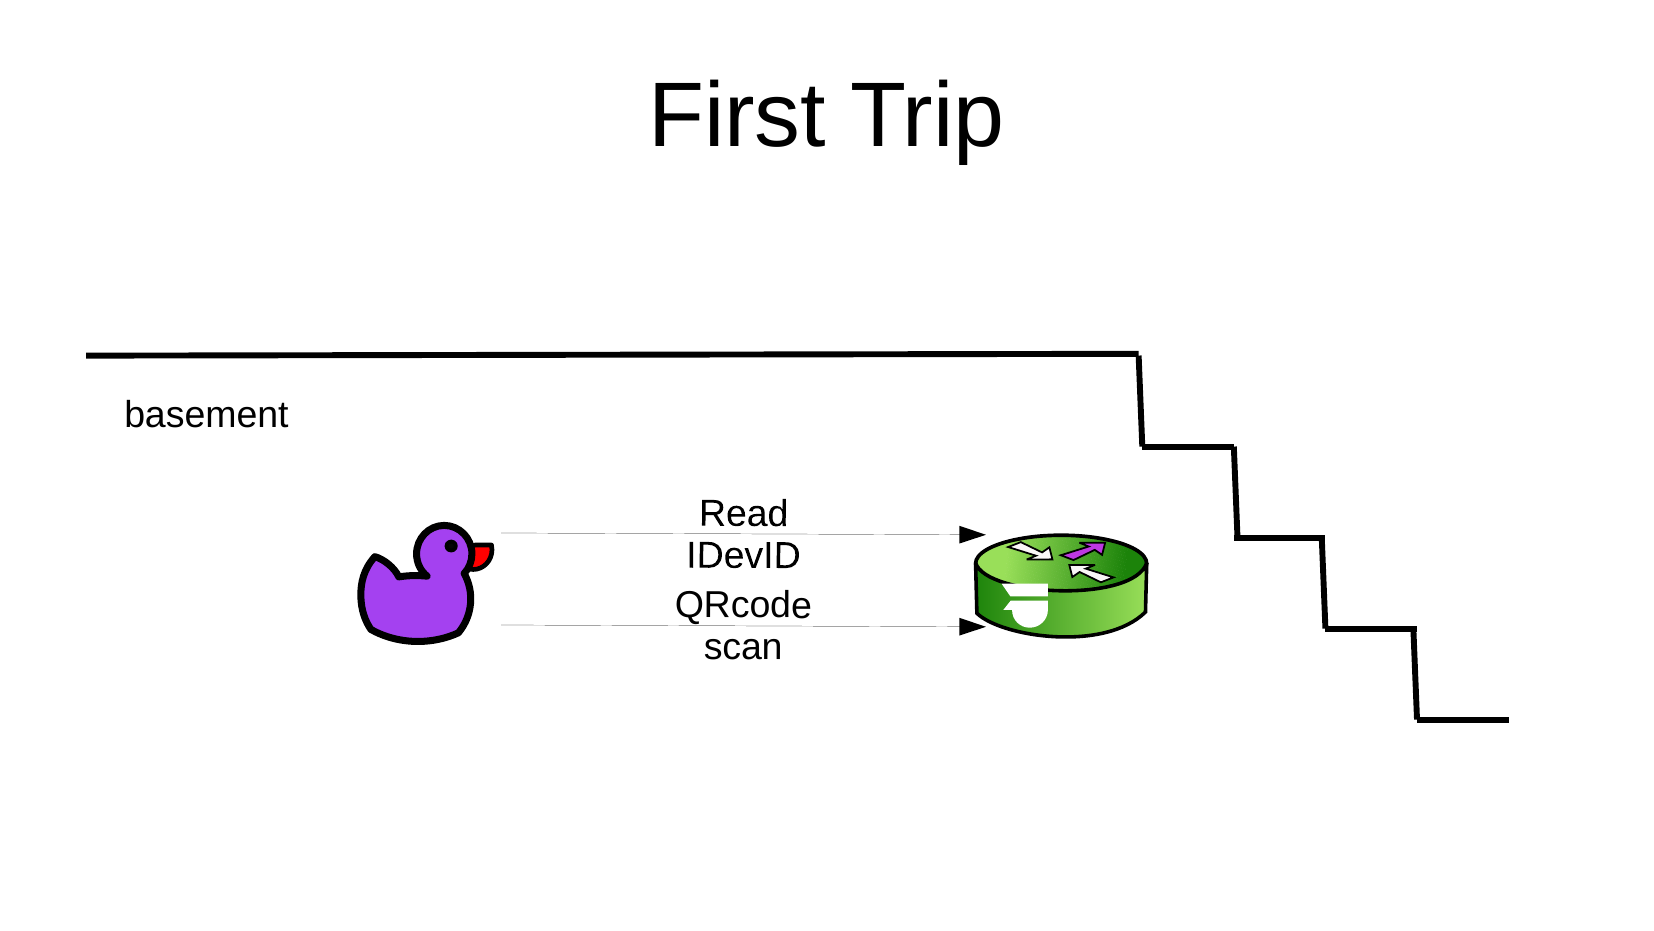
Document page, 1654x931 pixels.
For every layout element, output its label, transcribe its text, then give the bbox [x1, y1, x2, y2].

text_box [769, 498, 786, 527]
picture [349, 511, 502, 663]
text_box [744, 548, 764, 568]
text_box [699, 541, 722, 568]
text_box [766, 542, 771, 568]
text_box [776, 542, 799, 569]
title First Trip [82, 37, 1571, 193]
text_box basement [109, 386, 304, 443]
text_box [725, 547, 743, 569]
text_box [701, 499, 725, 526]
text_box [748, 505, 768, 527]
text_box [689, 541, 694, 568]
picture [968, 521, 1177, 642]
text_box [727, 505, 746, 527]
